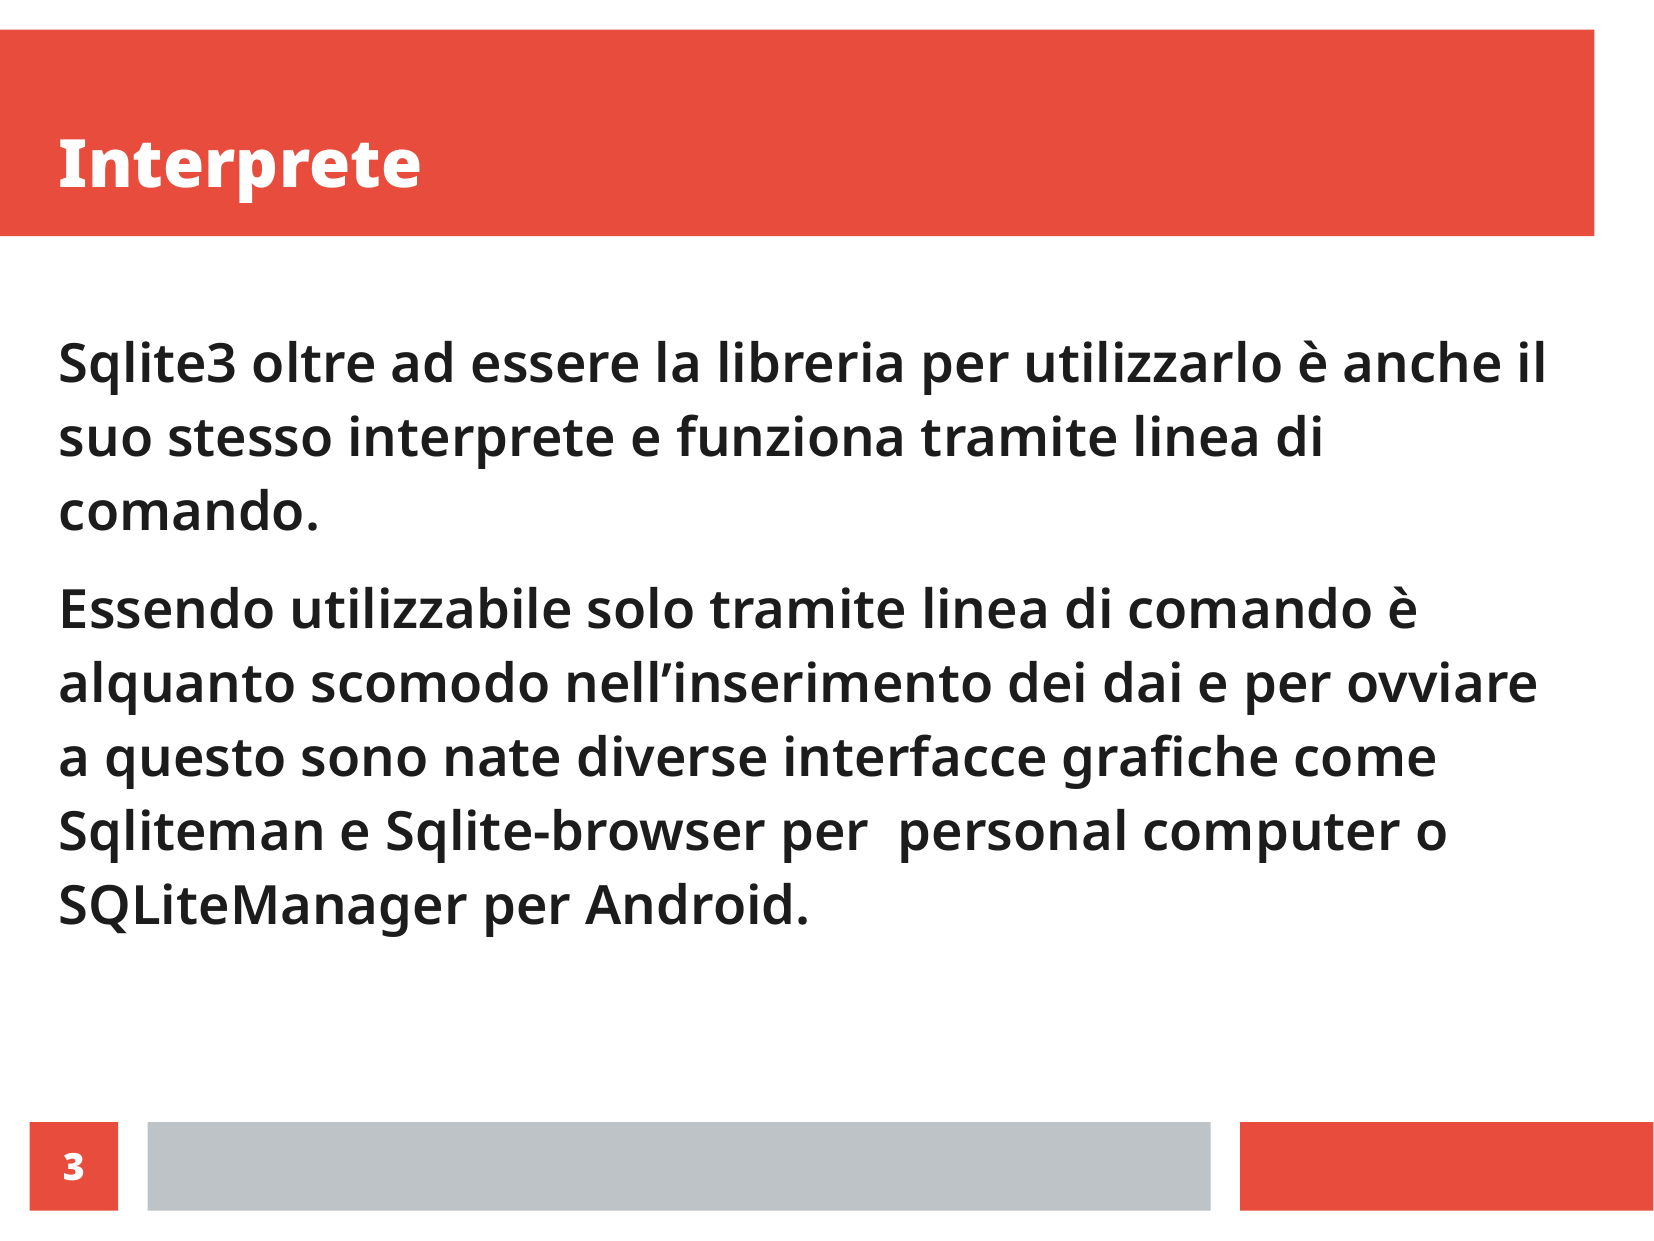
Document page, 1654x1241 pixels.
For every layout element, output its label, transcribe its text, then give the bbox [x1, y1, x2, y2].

title Interprete [59, 59, 1595, 207]
list Sqlite3 oltre ad essere la libreria per utilizzarlo è anche il suo stesso interprete e funziona tramite linea di comando. Essendo utilizzabile solo tramite linea di comando è alquanto scomodo nell’inserimento dei dai e per ovviare a questo sono nate diverse interfacce grafiche come Sqliteman e Sqlite-browser per personal computer o SQLiteManager per Android. [59, 324, 1565, 1093]
